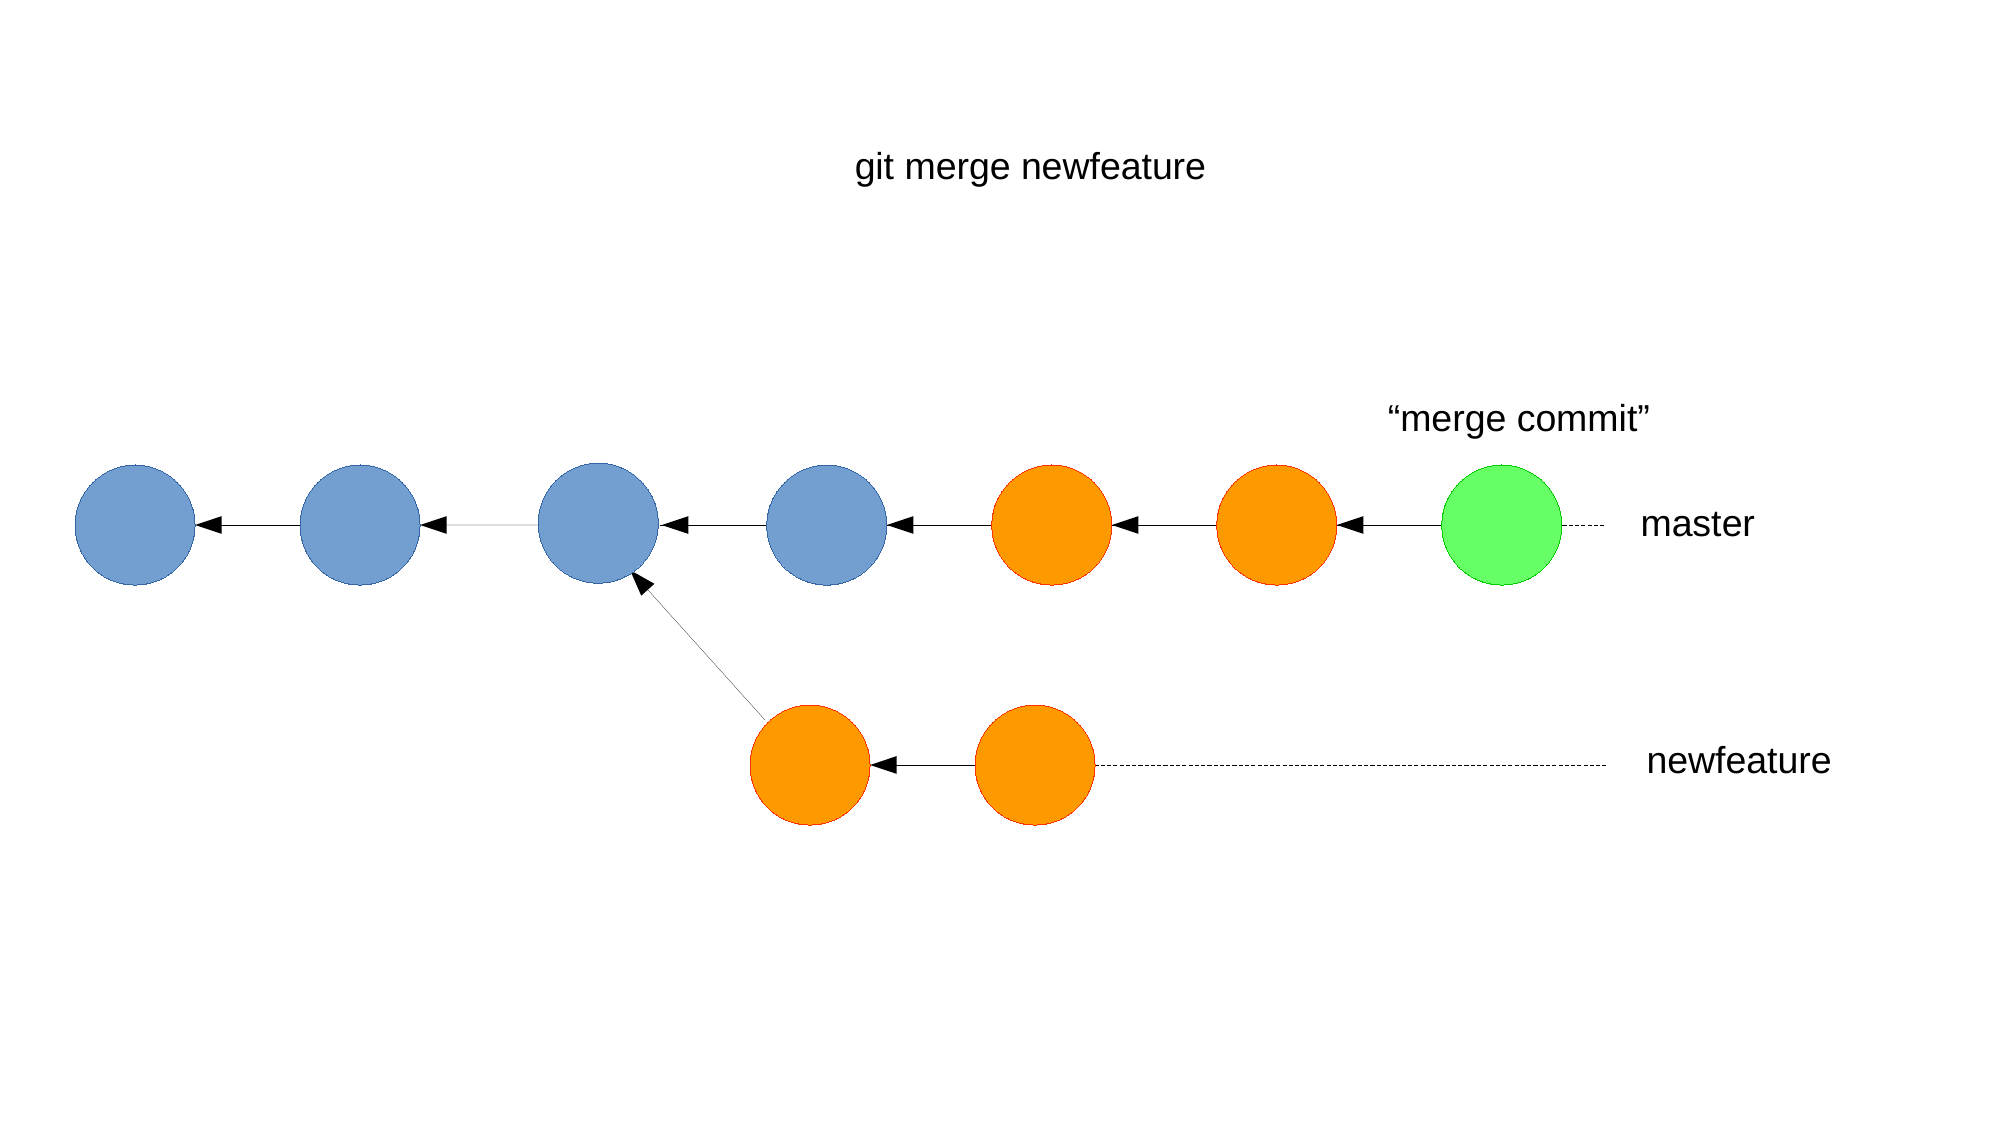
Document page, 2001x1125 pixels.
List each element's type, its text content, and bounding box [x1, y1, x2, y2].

text_box [538, 463, 659, 584]
text_box [766, 465, 887, 586]
text_box newfeature [1631, 732, 1847, 790]
text_box master [1625, 495, 1771, 552]
text_box [1216, 464, 1337, 586]
text_box [750, 705, 871, 826]
text_box git merge newfeature [840, 138, 1222, 196]
text_box [991, 464, 1112, 586]
text_box [75, 464, 196, 586]
text_box “merge commit” [1373, 389, 1666, 447]
text_box [975, 705, 1096, 826]
text_box [1441, 464, 1562, 586]
text_box [300, 464, 421, 586]
